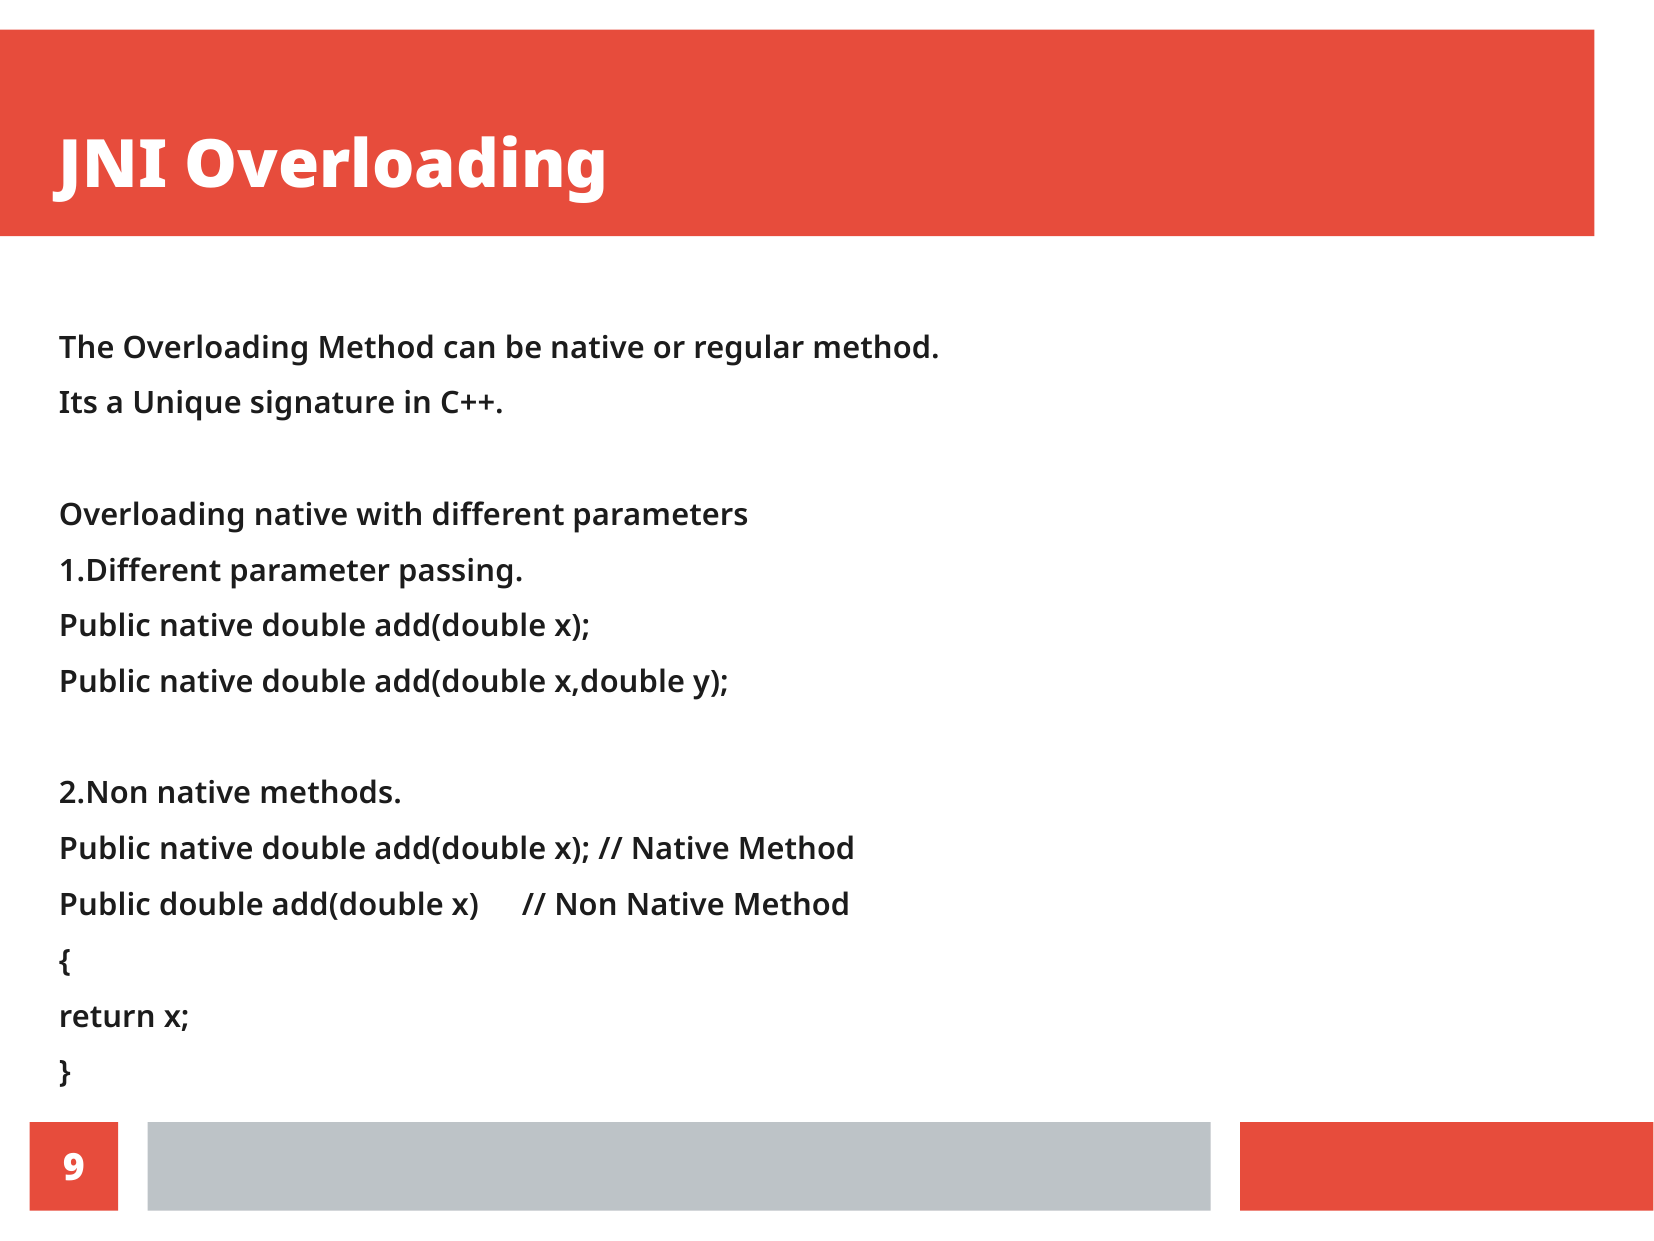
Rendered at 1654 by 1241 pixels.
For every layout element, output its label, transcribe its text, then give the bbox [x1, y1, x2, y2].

title JNI Overloading [59, 59, 1595, 207]
list The Overloading Method can be native or regular method. Its a Unique signature in C++. Overloading native with different parameters 1.Different parameter passing. Public native double add(double x); Public native double add(double x,double y); 2.Non native methods. Public native double add(double x); // Native Method Public double add(double x) // Non Native Method { return x; } [59, 324, 1565, 1093]
